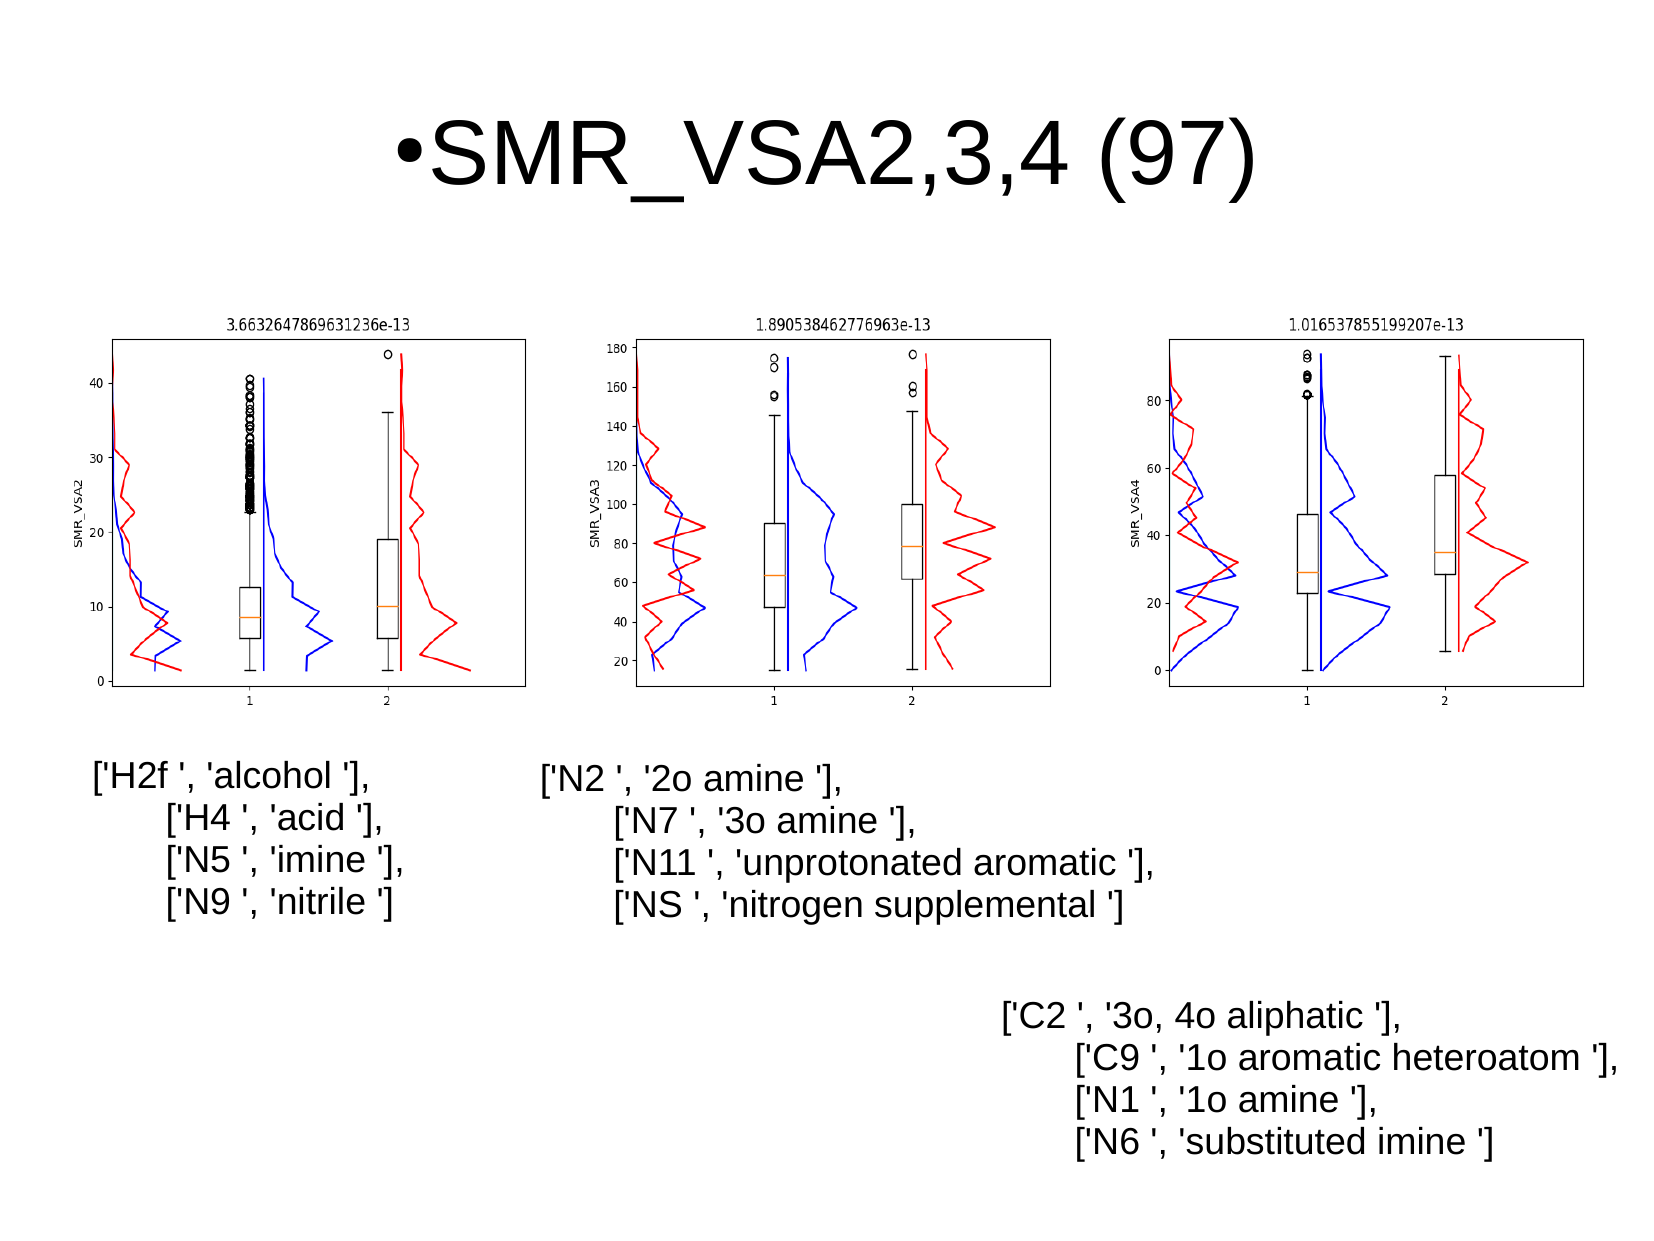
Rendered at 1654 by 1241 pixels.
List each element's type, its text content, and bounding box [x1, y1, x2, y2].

text_box ['H2f ', 'alcohol '], ['H4 ', 'acid '], ['N5 ', 'imine '], ['N9 ', 'nitrile '] [77, 747, 421, 931]
text_box ['N2 ', '2o amine '], ['N7 ', '3o amine '], ['N11 ', 'unprotonated aromatic '], ['NS ', 'nitrogen supplemental '] [525, 750, 1174, 933]
title SMR_VSA2,3,4 (97) [82, 49, 1571, 257]
picture [45, 284, 1636, 736]
text_box ['C2 ', '3o, 4o aliphatic '], ['C9 ', '1o aromatic heteroatom '], ['N1 ', '1o amine '], ['N6 ', 'substituted imine '] [986, 987, 1636, 1171]
